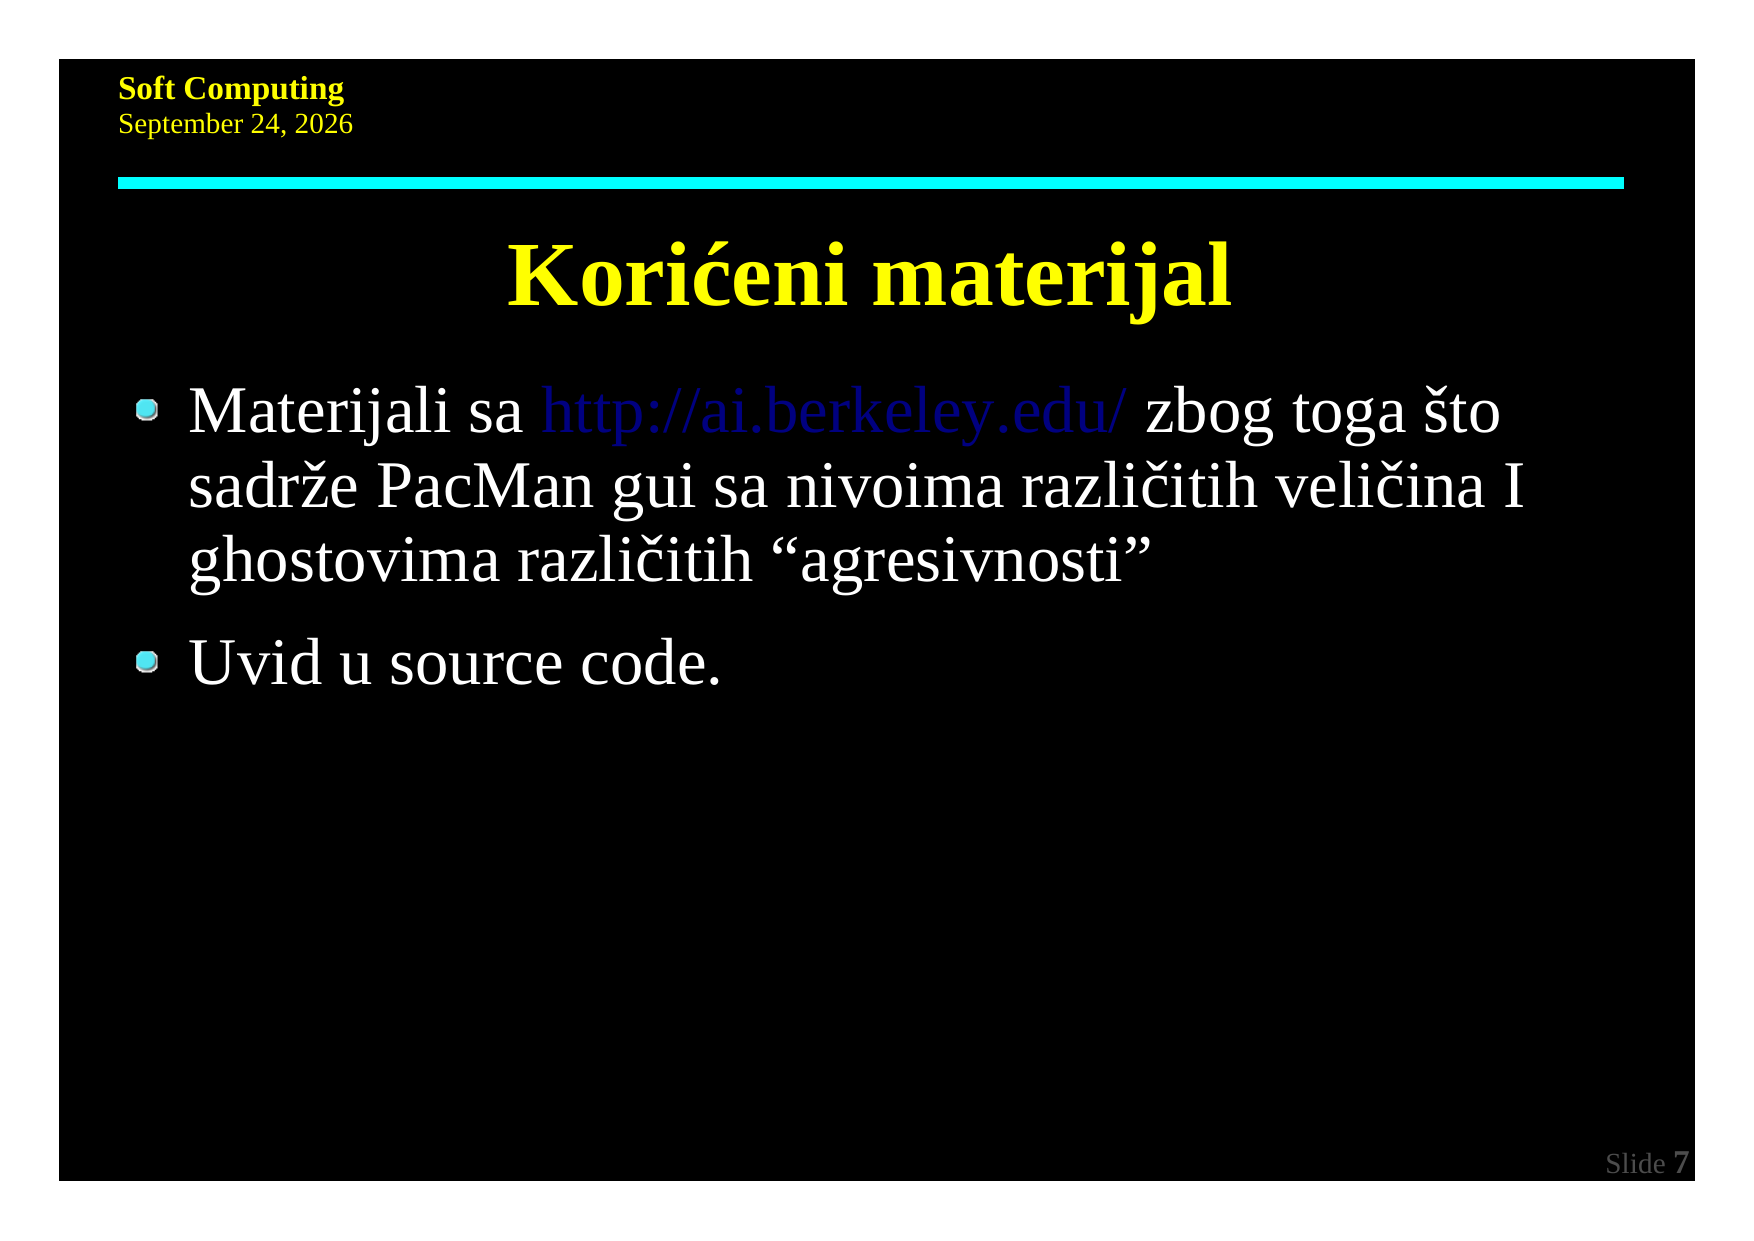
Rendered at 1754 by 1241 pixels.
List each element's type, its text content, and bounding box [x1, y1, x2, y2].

list Materijali sa http://ai.berkeley.edu/ zbog toga što sadrže PacMan gui sa nivoima različitih veličina I ghostovima različitih “agresivnosti” Uvid u source code. [118, 373, 1625, 1134]
title Korićeni materijal [118, 200, 1625, 349]
